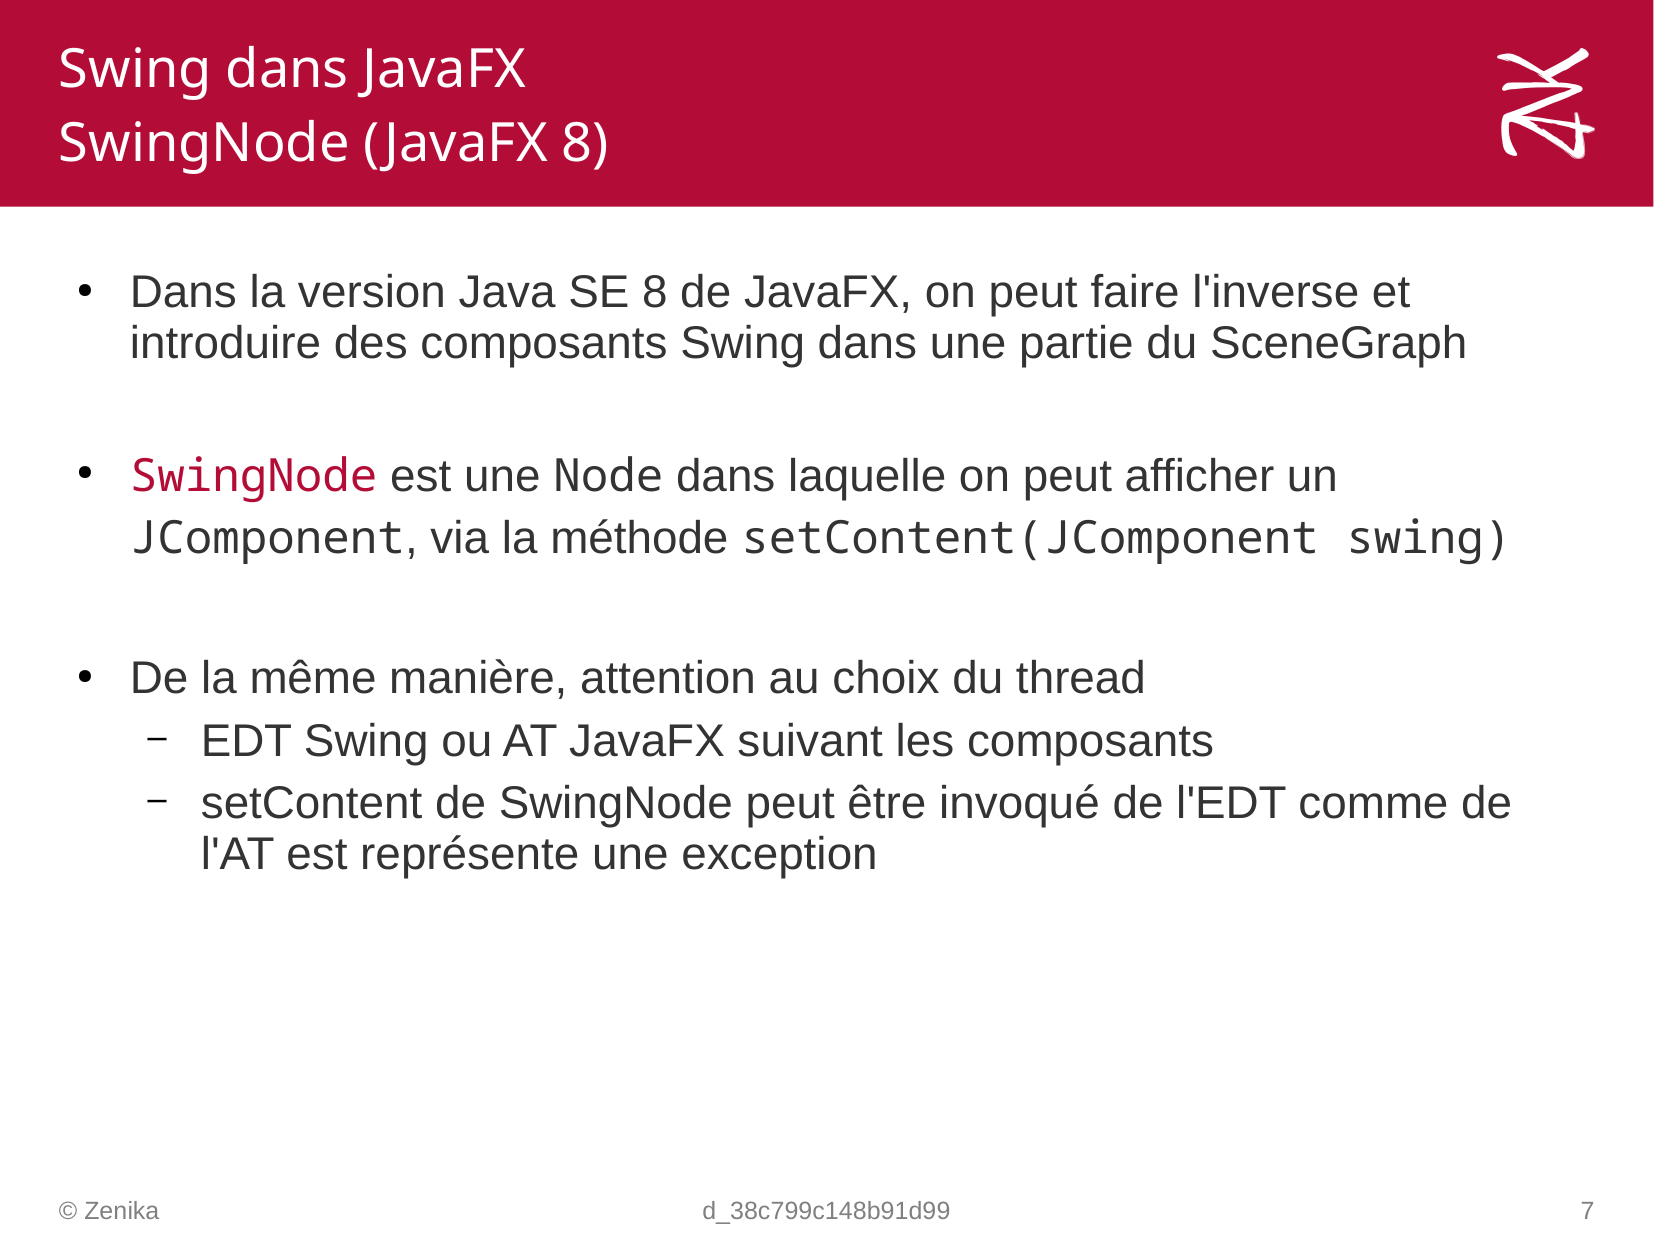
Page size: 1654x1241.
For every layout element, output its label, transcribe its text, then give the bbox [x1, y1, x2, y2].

title Swing dans JavaFX SwingNode (JavaFX 8) [59, 29, 1595, 178]
list Dans la version Java SE 8 de JavaFX, on peut faire l'inverse et introduire des composants Swing dans une partie du SceneGraph SwingNode est une Node dans laquelle on peut afficher un JComponent, via la méthode setContent(JComponent swing) De la même manière, attention au choix du thread EDT Swing ou AT JavaFX suivant les composants setContent de SwingNode peut être invoqué de l'EDT comme de l'AT est représente une exception [59, 265, 1595, 1182]
